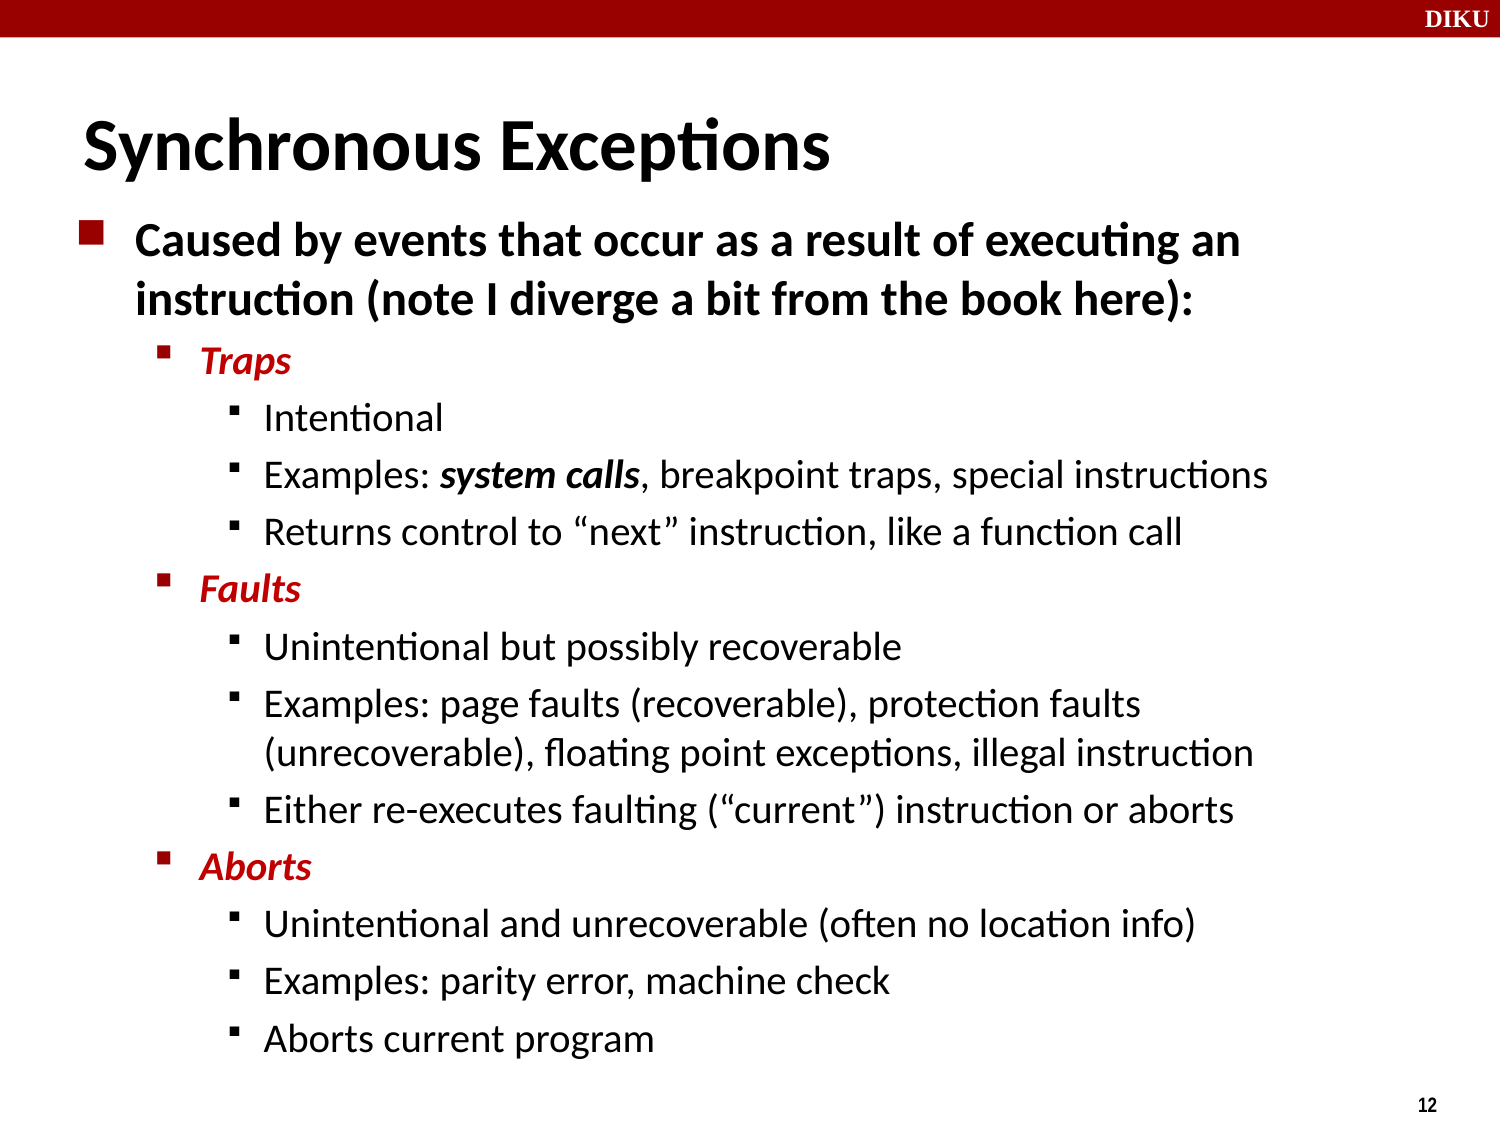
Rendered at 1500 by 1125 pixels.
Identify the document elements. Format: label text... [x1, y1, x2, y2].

title Synchronous Exceptions [68, 93, 1188, 188]
list Caused by events that occur as a result of executing an instruction (note I diverge a bit from the book here): Traps Intentional Examples: system calls, breakpoint traps, special instructions Returns control to “next” instruction, like a function call Faults Unintentional but possibly recoverable Examples: page faults (recoverable), protection faults (unrecoverable), floating point exceptions, illegal instruction Either re-executes faulting (“current”) instruction or aborts Aborts Unintentional and unrecoverable (often no location info) Examples: parity error, machine check Aborts current program [65, 200, 1361, 1075]
